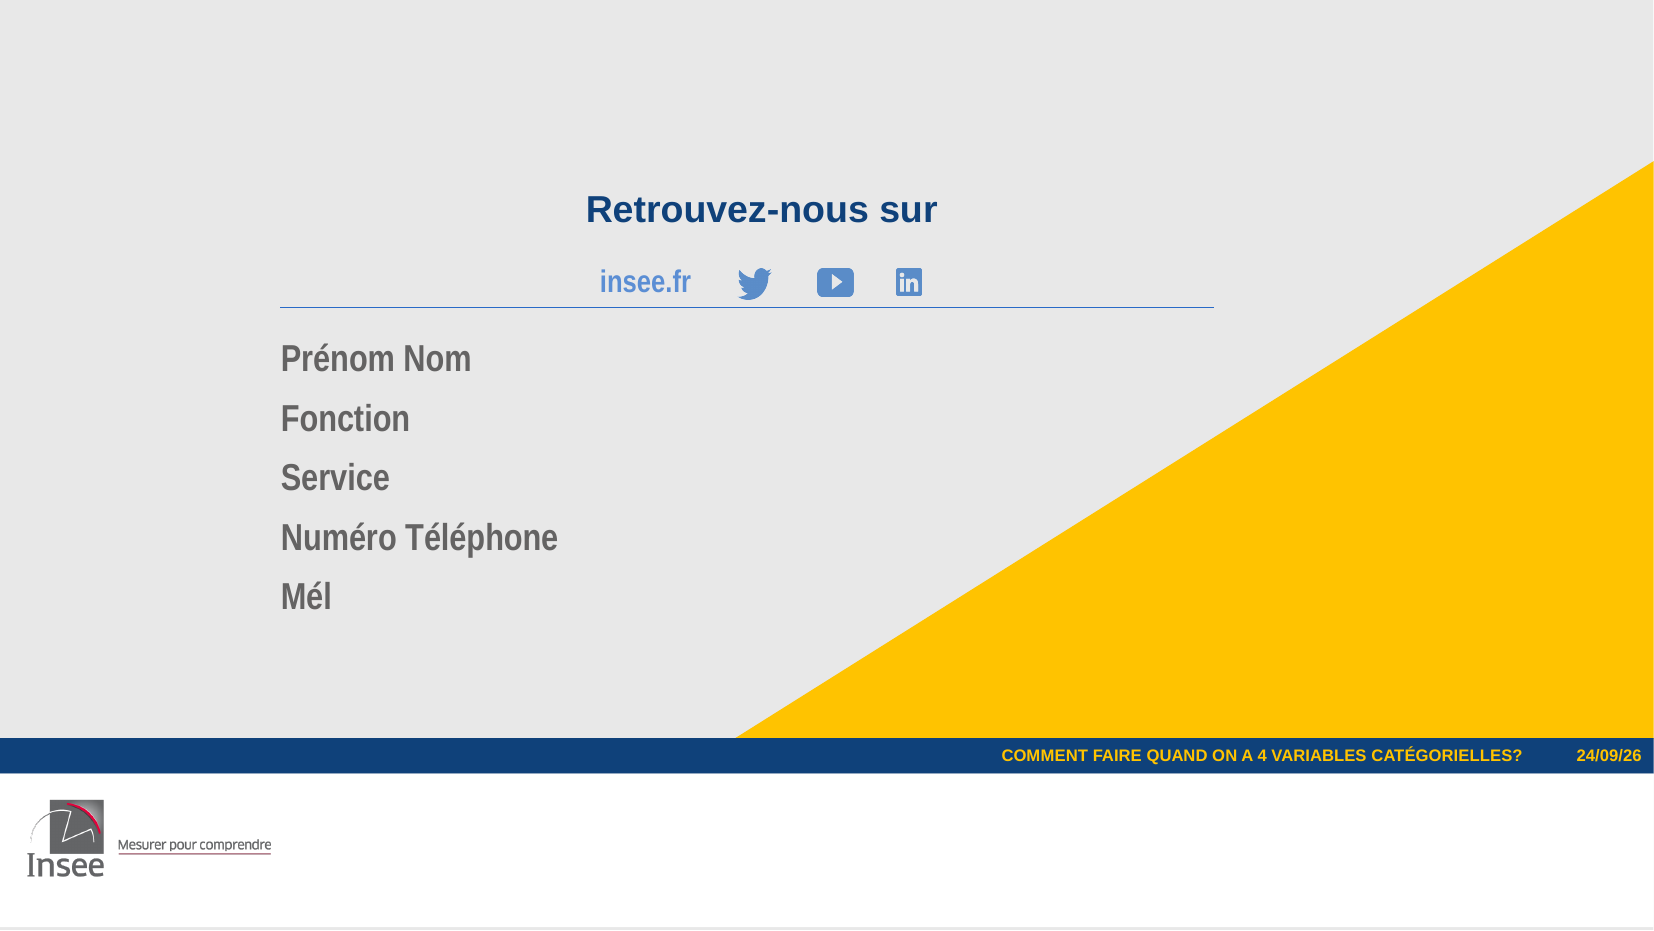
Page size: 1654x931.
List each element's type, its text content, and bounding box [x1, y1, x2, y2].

picture [817, 268, 854, 297]
picture [896, 268, 922, 296]
list Prénom Nom Fonction Service Numéro Téléphone Mél [280, 307, 1214, 716]
title Retrouvez-nous sur [377, 165, 1146, 254]
picture [23, 773, 271, 880]
picture [737, 268, 772, 300]
